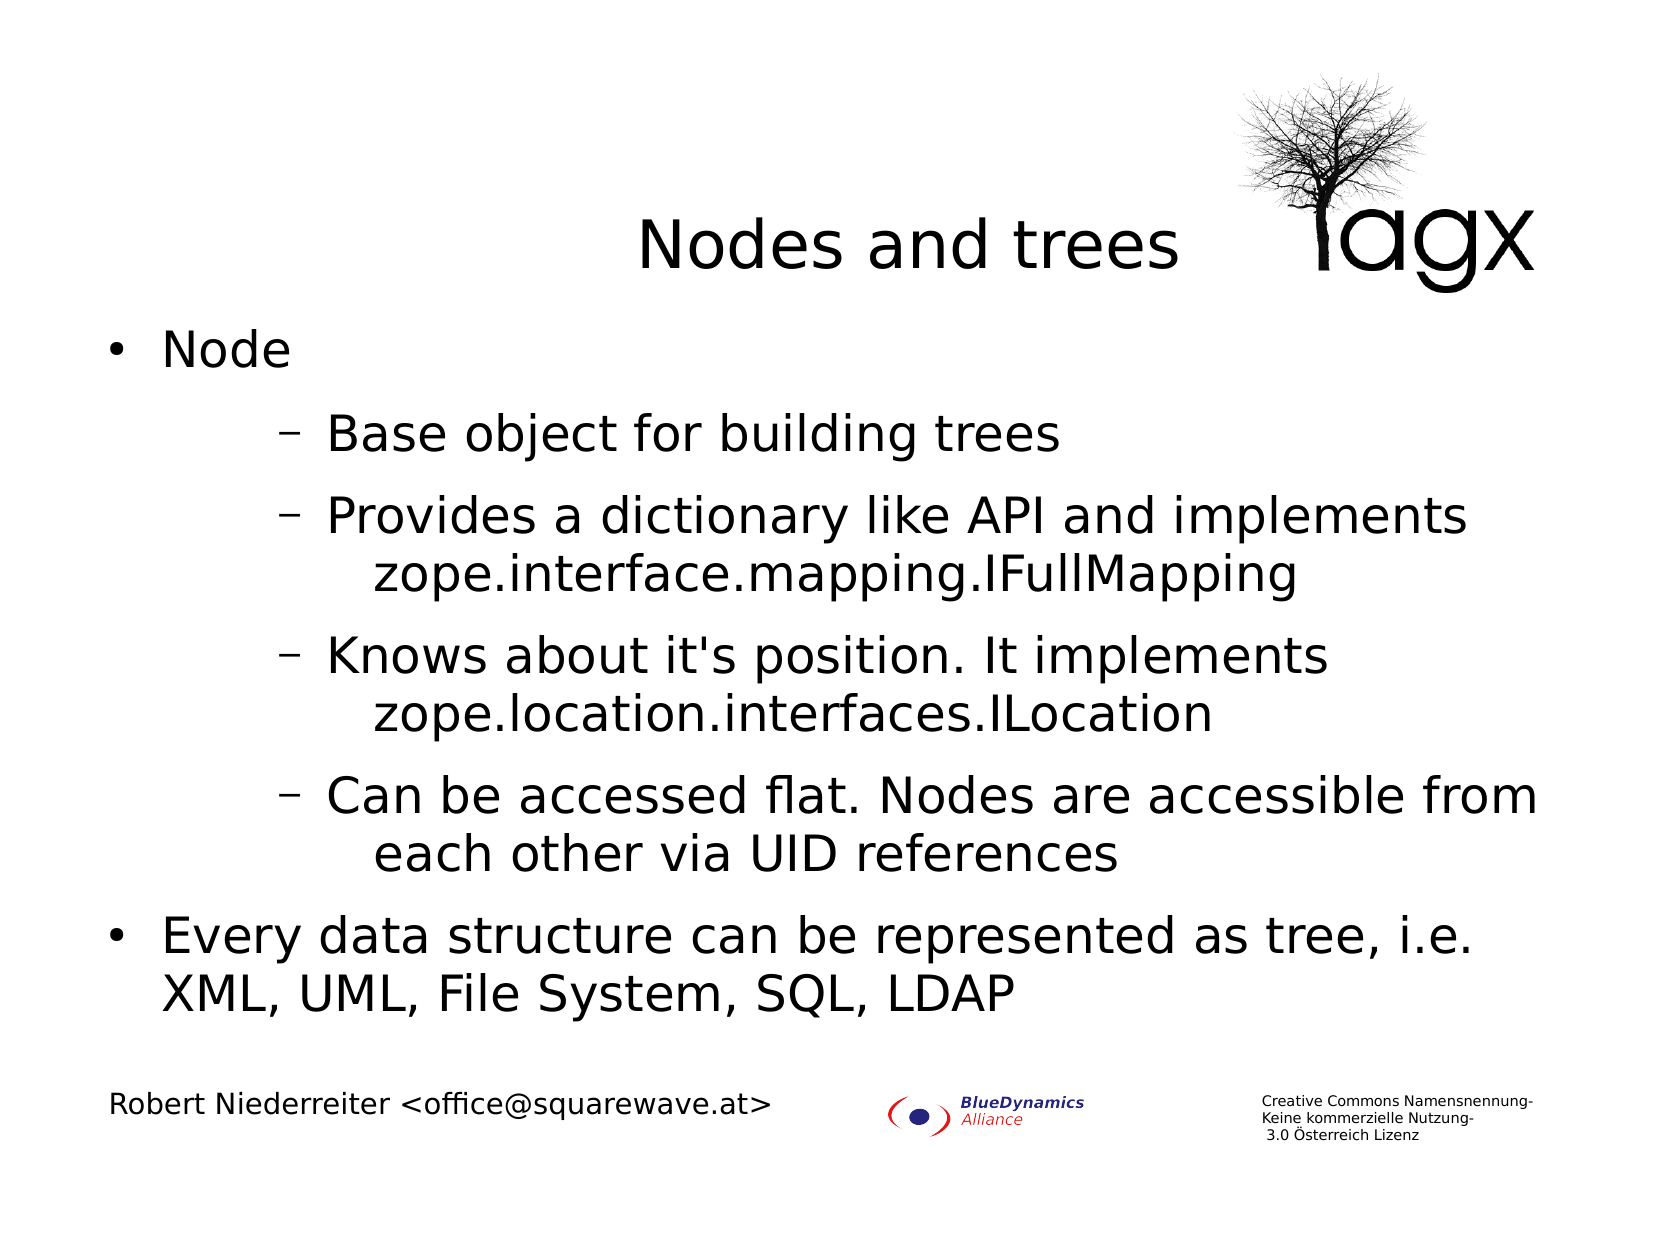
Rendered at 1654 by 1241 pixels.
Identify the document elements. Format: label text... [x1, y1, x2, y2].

picture [1220, 62, 1549, 293]
title Nodes and trees [81, 52, 1182, 284]
list Node Base object for building trees Provides a dictionary like API and implements zope.interface.mapping.IFullMapping Knows about it's position. It implements zope.location.interfaces.ILocation Can be accessed flat. Nodes are accessible from each other via UID references Every data structure can be represented as tree, i.e. XML, UML, File System, SQL, LDAP [90, 321, 1565, 1067]
picture [888, 1096, 1084, 1137]
